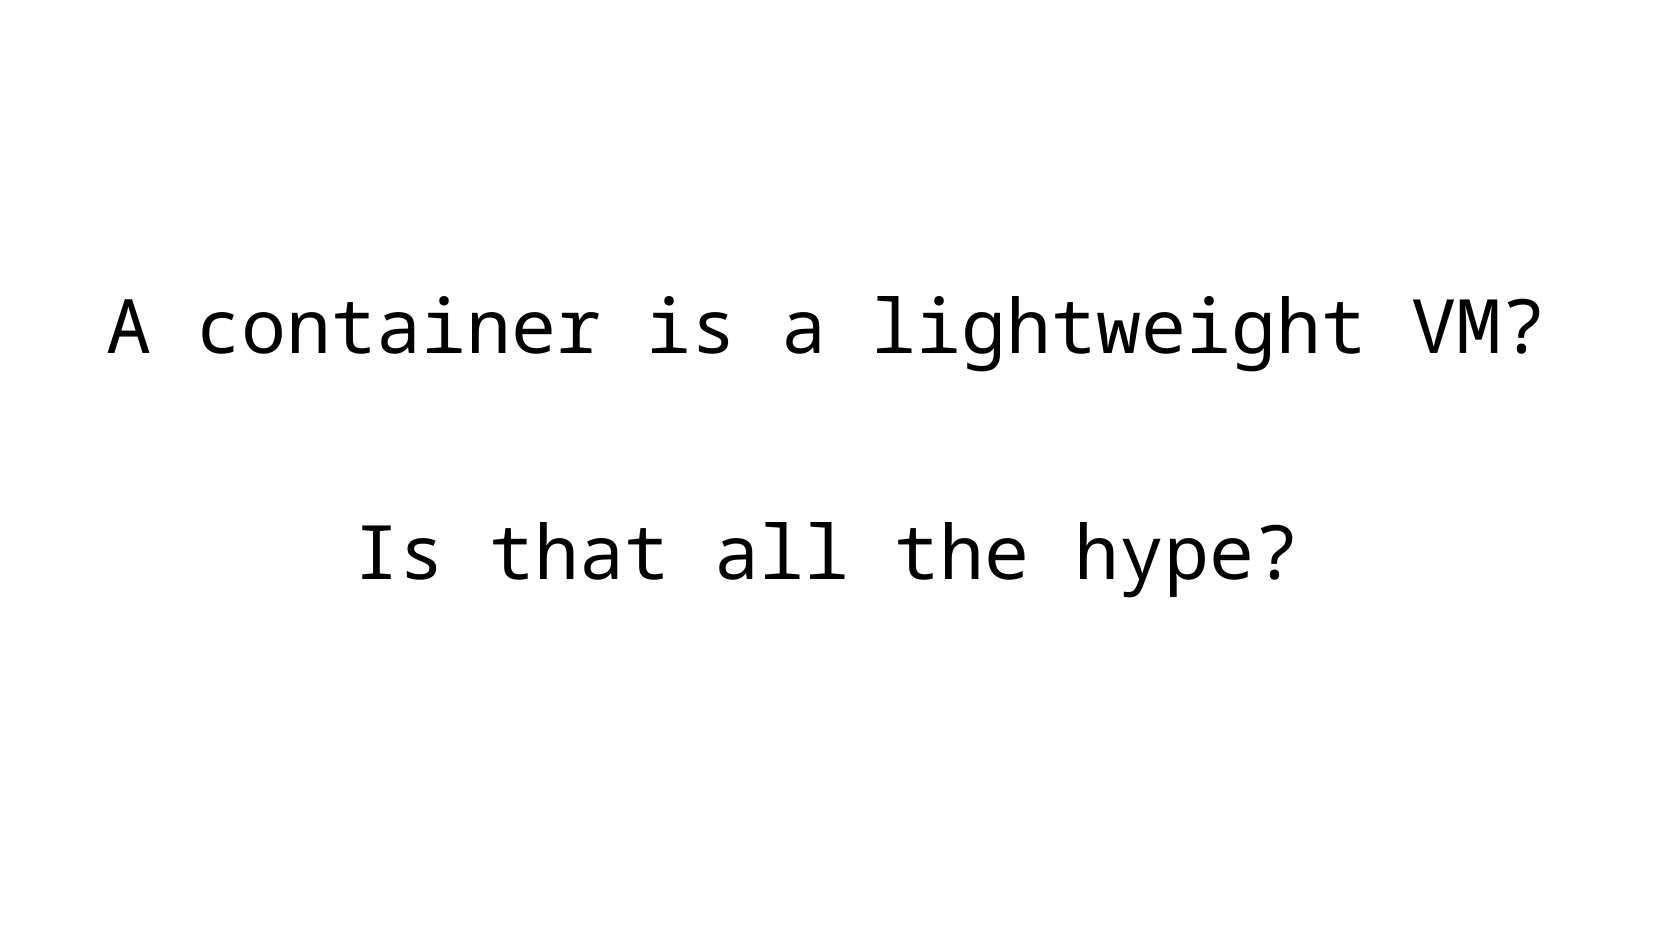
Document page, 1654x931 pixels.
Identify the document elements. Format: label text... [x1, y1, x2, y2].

list A container is a lightweight VM? Is that all the hype? [82, 118, 1571, 758]
